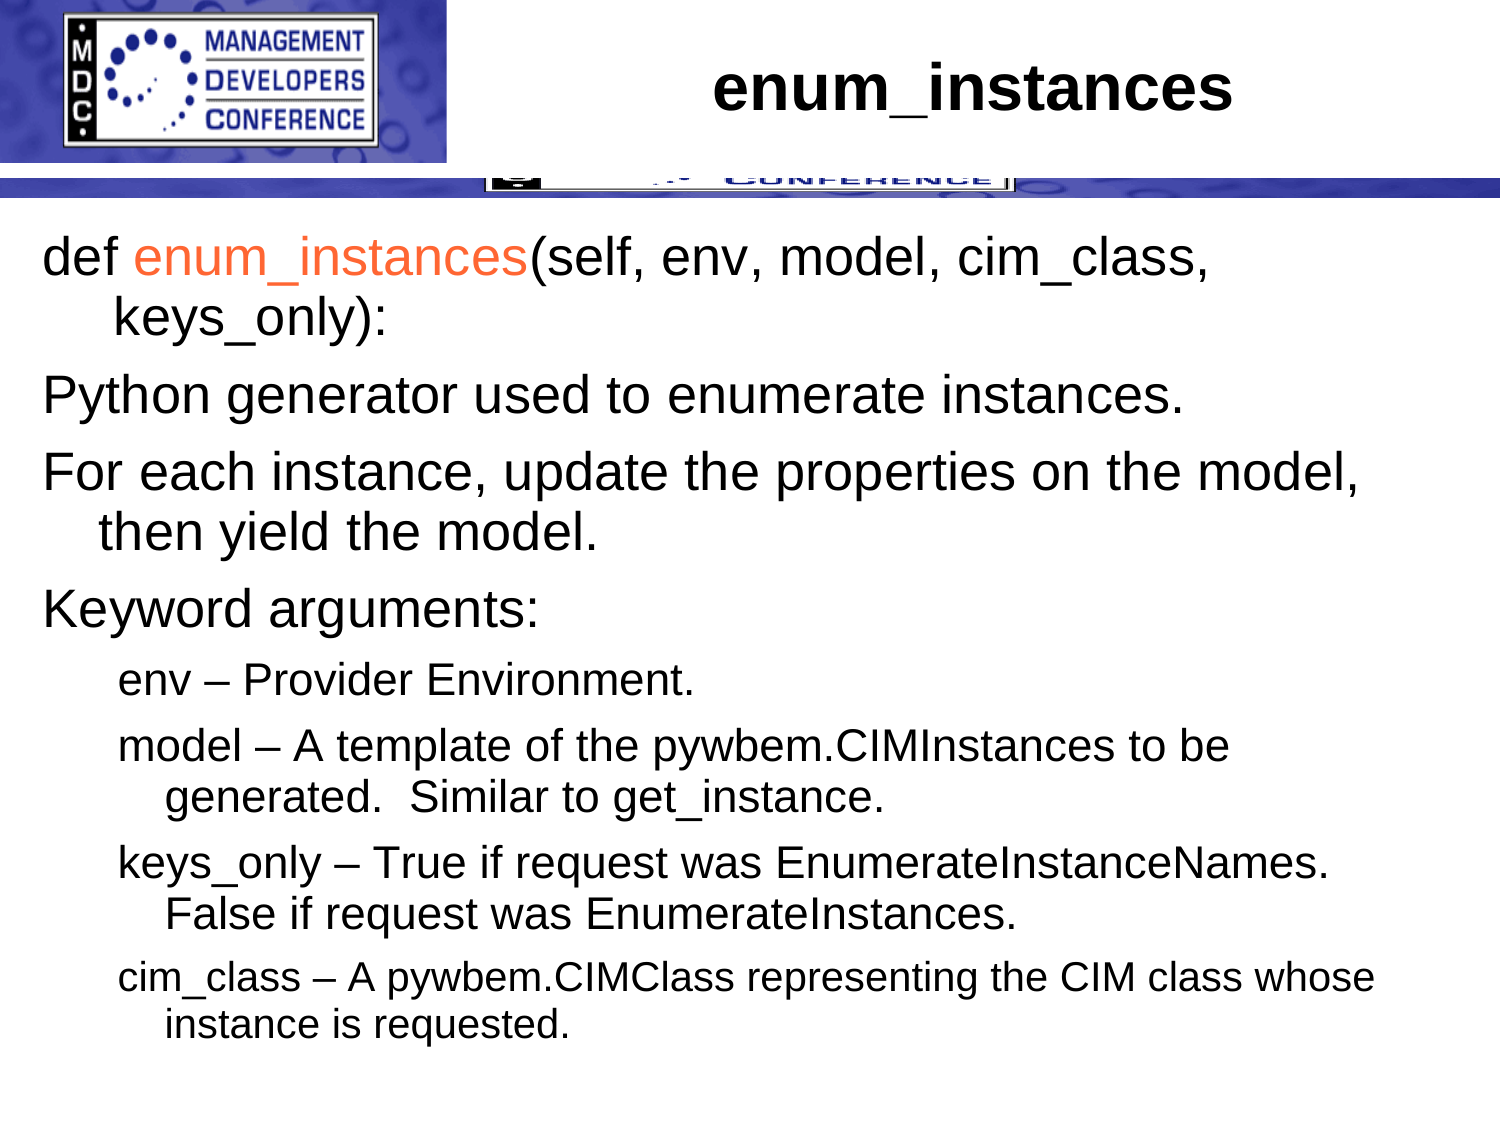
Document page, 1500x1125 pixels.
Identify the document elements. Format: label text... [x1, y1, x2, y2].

list def enum_instances(self, env, model, cim_class, keys_only): Python generator used to enumerate instances. For each instance, update the properties on the model, then yield the model. Keyword arguments: env – Provider Environment. model – A template of the pywbem.CIMInstances to be generated. Similar to get_instance. keys_only – True if request was EnumerateInstanceNames. False if request was EnumerateInstances. cim_class – A pywbem.CIMClass representing the CIM class whose instance is requested. [42, 226, 1433, 1067]
picture [0, 178, 1500, 198]
picture [0, 0, 447, 163]
title enum_instances [447, 7, 1500, 169]
